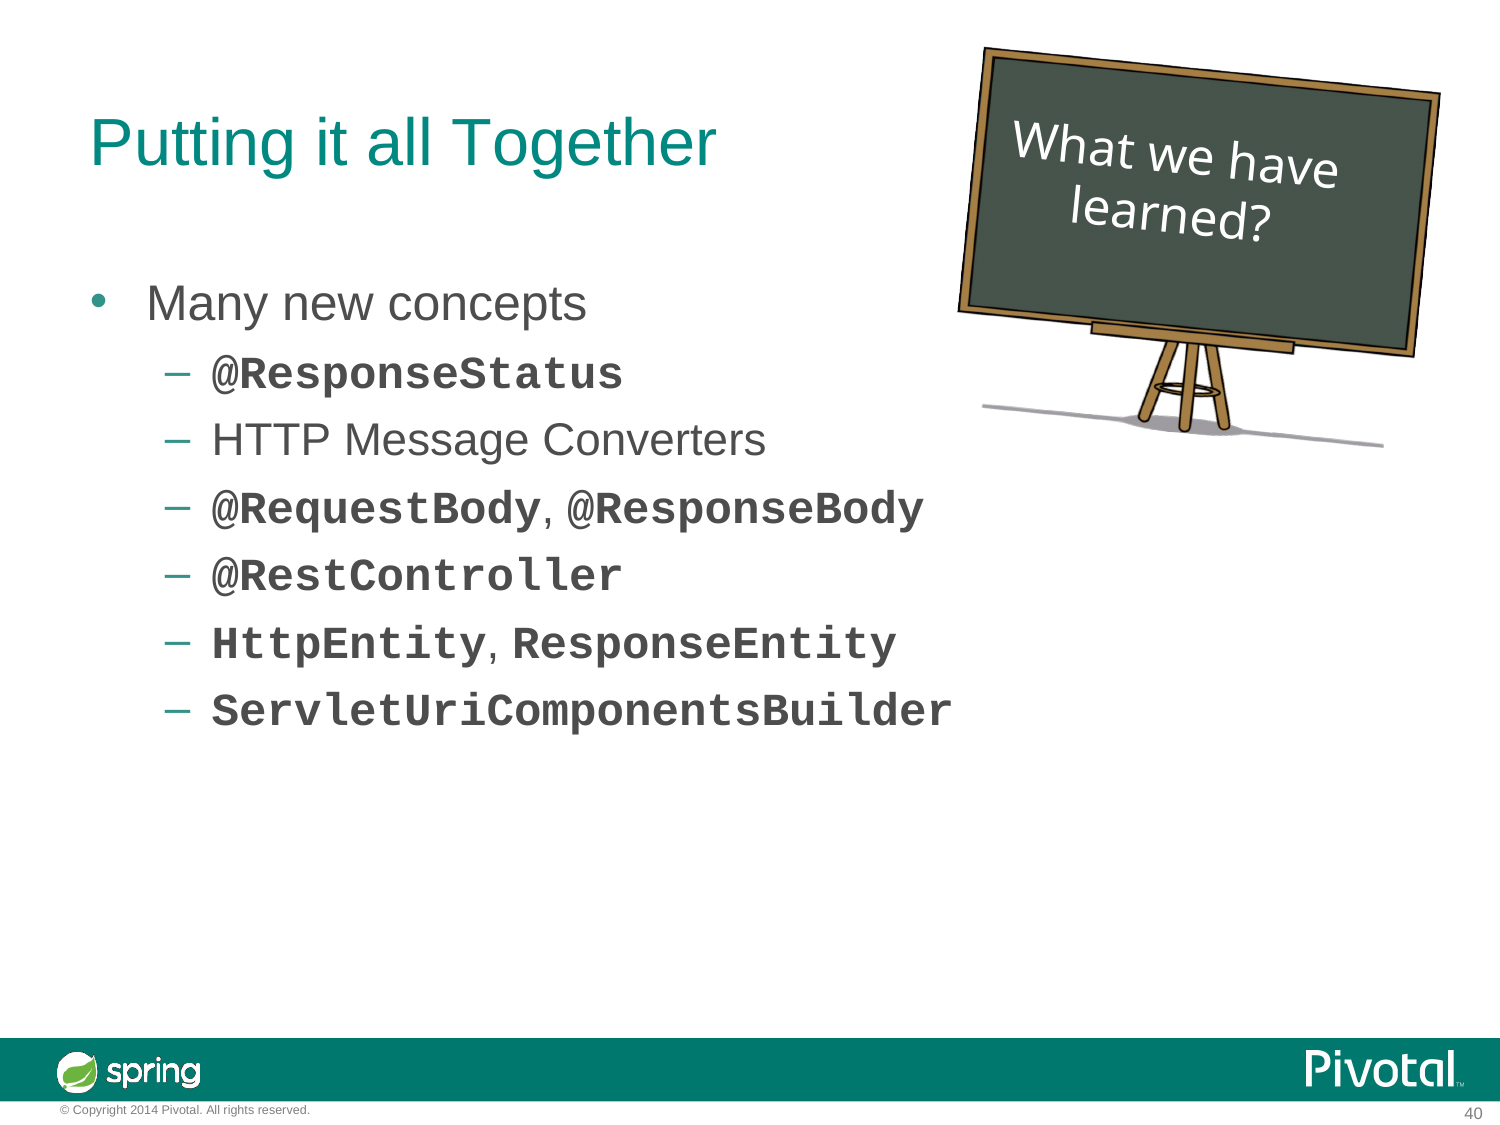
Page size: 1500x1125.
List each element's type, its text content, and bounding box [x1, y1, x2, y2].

list Many new concepts @ResponseStatus HTTP Message Converters @RequestBody, @ResponseBody @RestController HttpEntity, ResponseEntity ServletUriComponentsBuilder [75, 262, 1426, 1010]
picture [32, 1041, 210, 1103]
text_box What we have learned? [988, 97, 1413, 274]
picture [947, 46, 1441, 455]
picture [1306, 1050, 1464, 1087]
title Putting it all Together [75, 45, 1426, 233]
